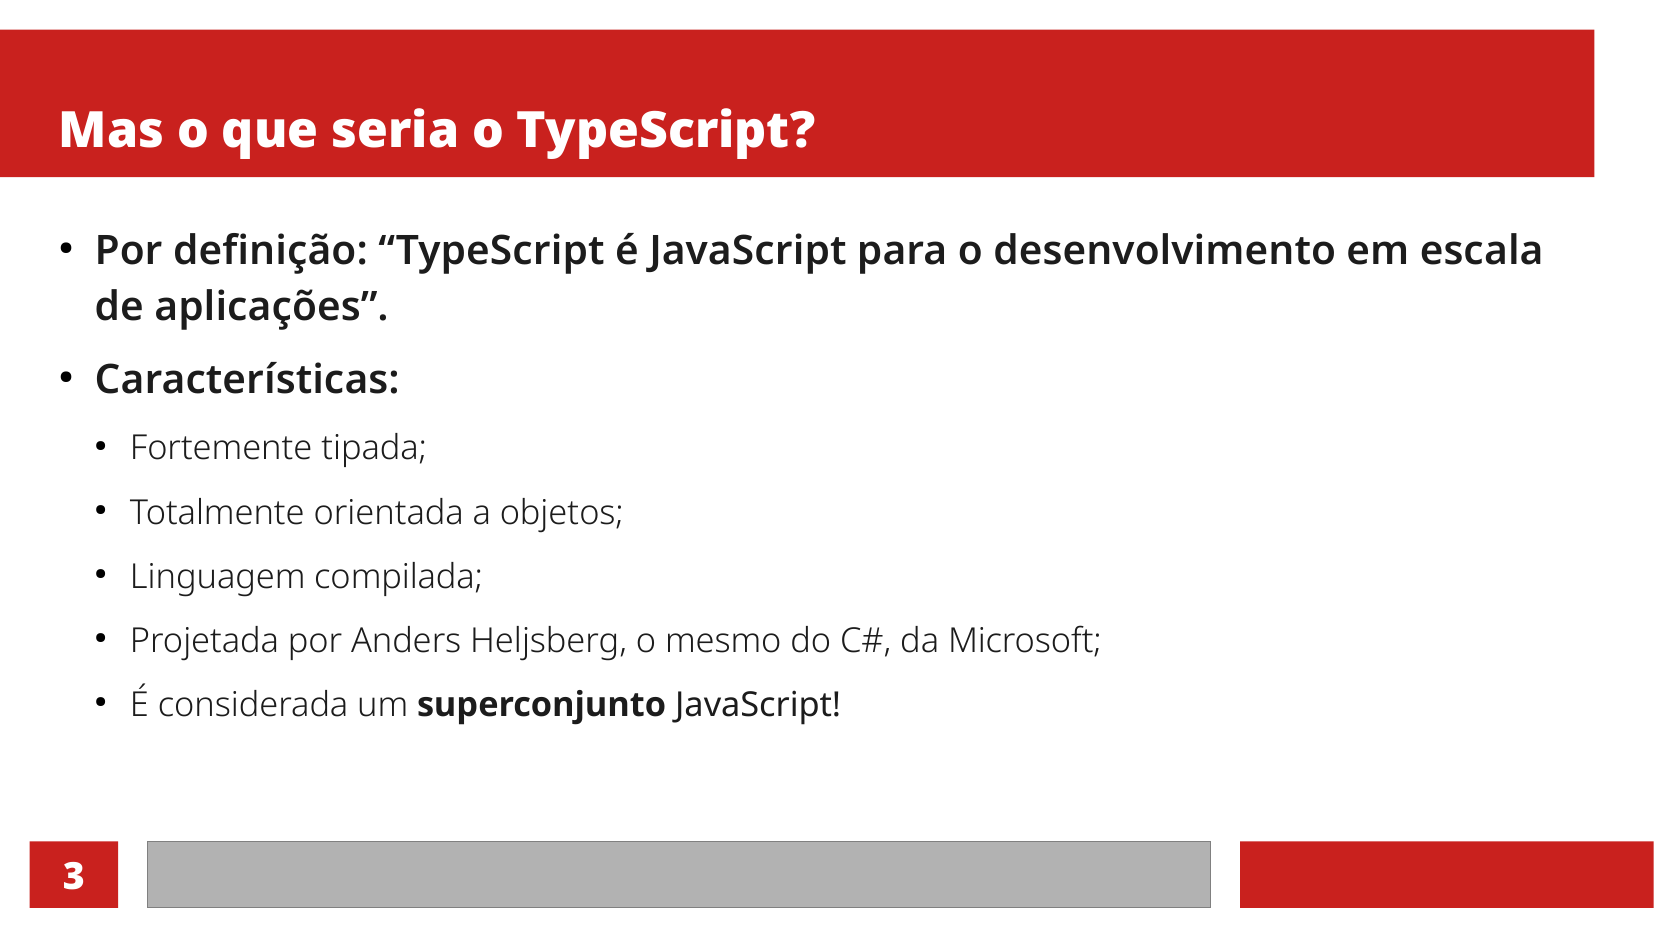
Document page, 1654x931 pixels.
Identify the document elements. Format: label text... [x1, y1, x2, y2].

title Mas o que seria o TypeScript? [59, 44, 1595, 163]
list Por definição: “TypeScript é JavaScript para o desenvolvimento em escala de aplicações”. Características: Fortemente tipada; Totalmente orientada a objetos; Linguagem compilada; Projetada por Anders Heljsberg, o mesmo do C#, da Microsoft; É considerada um superconjunto JavaScript! [59, 221, 1565, 798]
